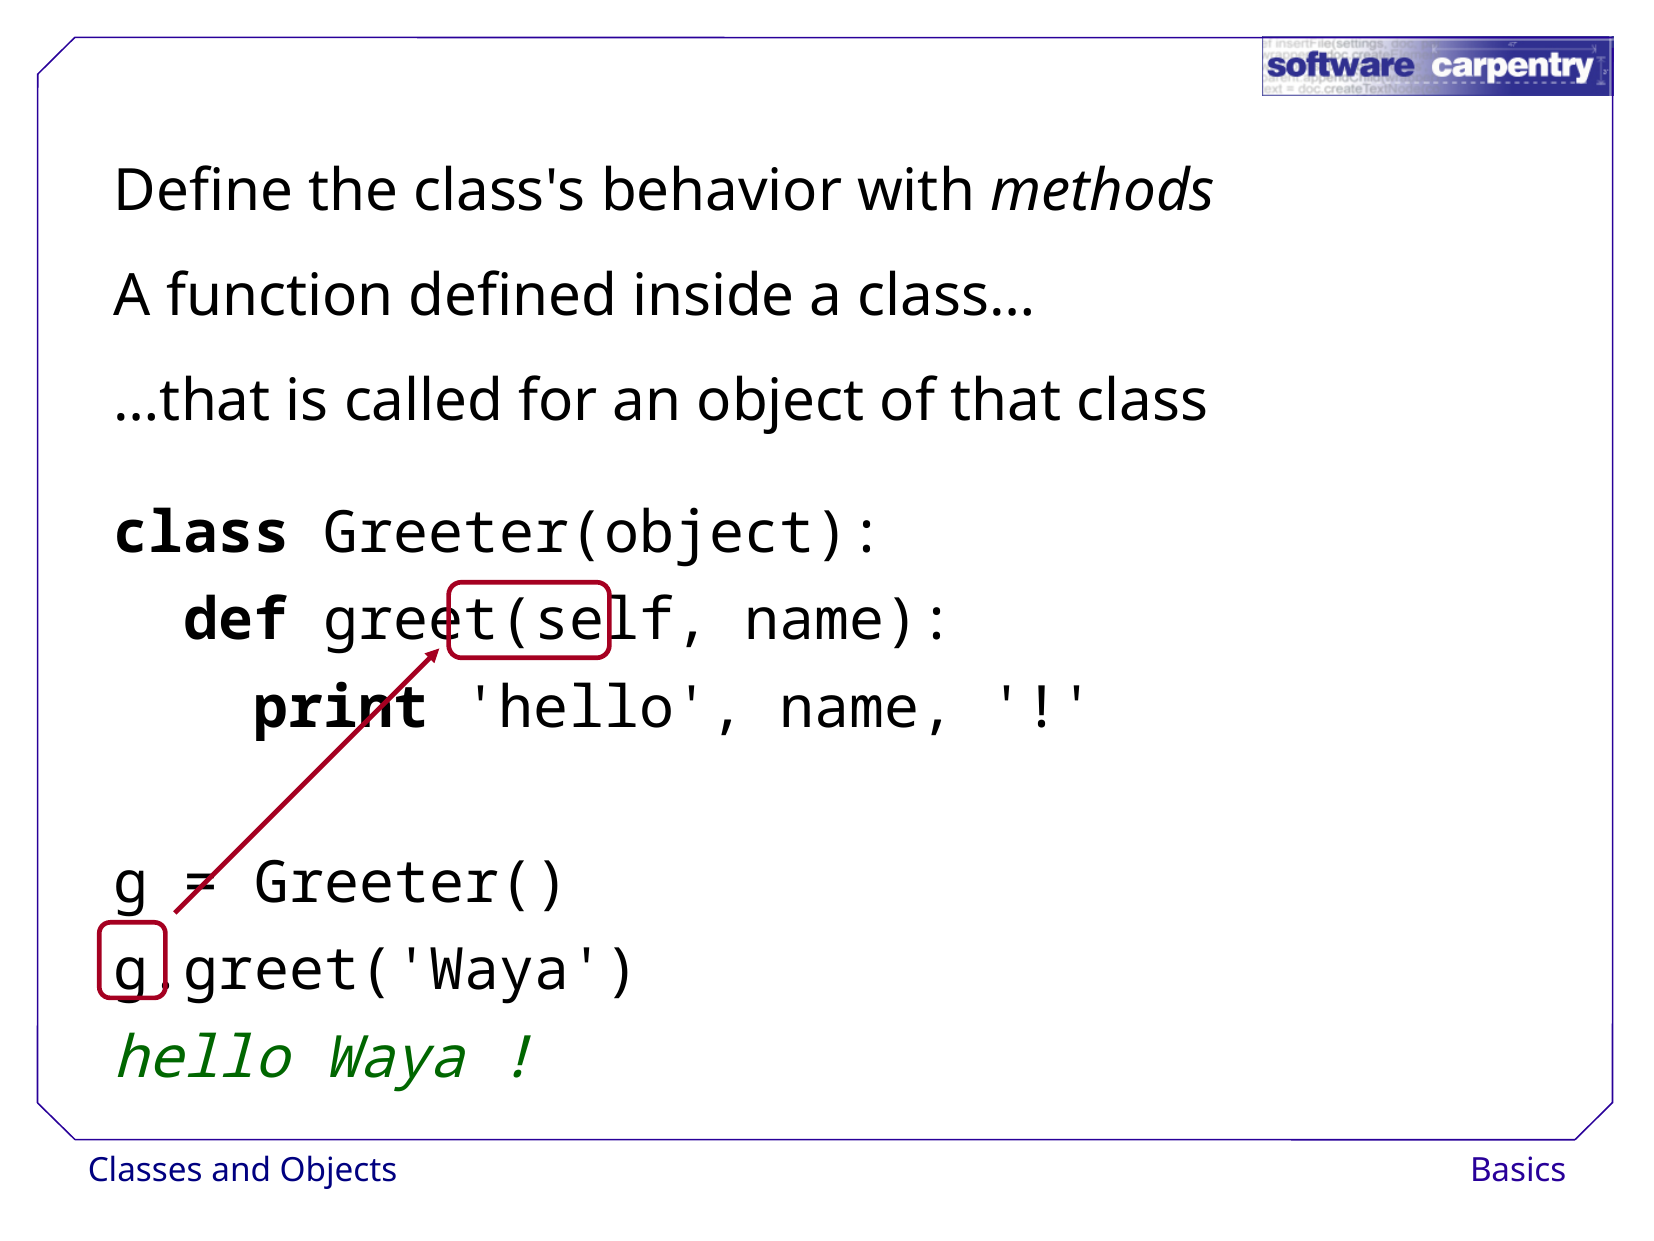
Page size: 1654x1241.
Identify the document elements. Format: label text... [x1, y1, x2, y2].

picture [1262, 36, 1614, 96]
text_box class Greeter(object): def greet(self, name): print 'hello', name, '!' g = Greeter() g.greet('Waya') hello Waya ! [102, 925, 163, 995]
text_box class Greeter(object): def greet(self, name): print 'hello', name, '!' g = Greeter() g.greet('Waya') hello Waya ! [99, 468, 1517, 1097]
text_box Define the class's behavior with methods A function defined inside a class… …that is called for an object of that class [99, 109, 1517, 440]
